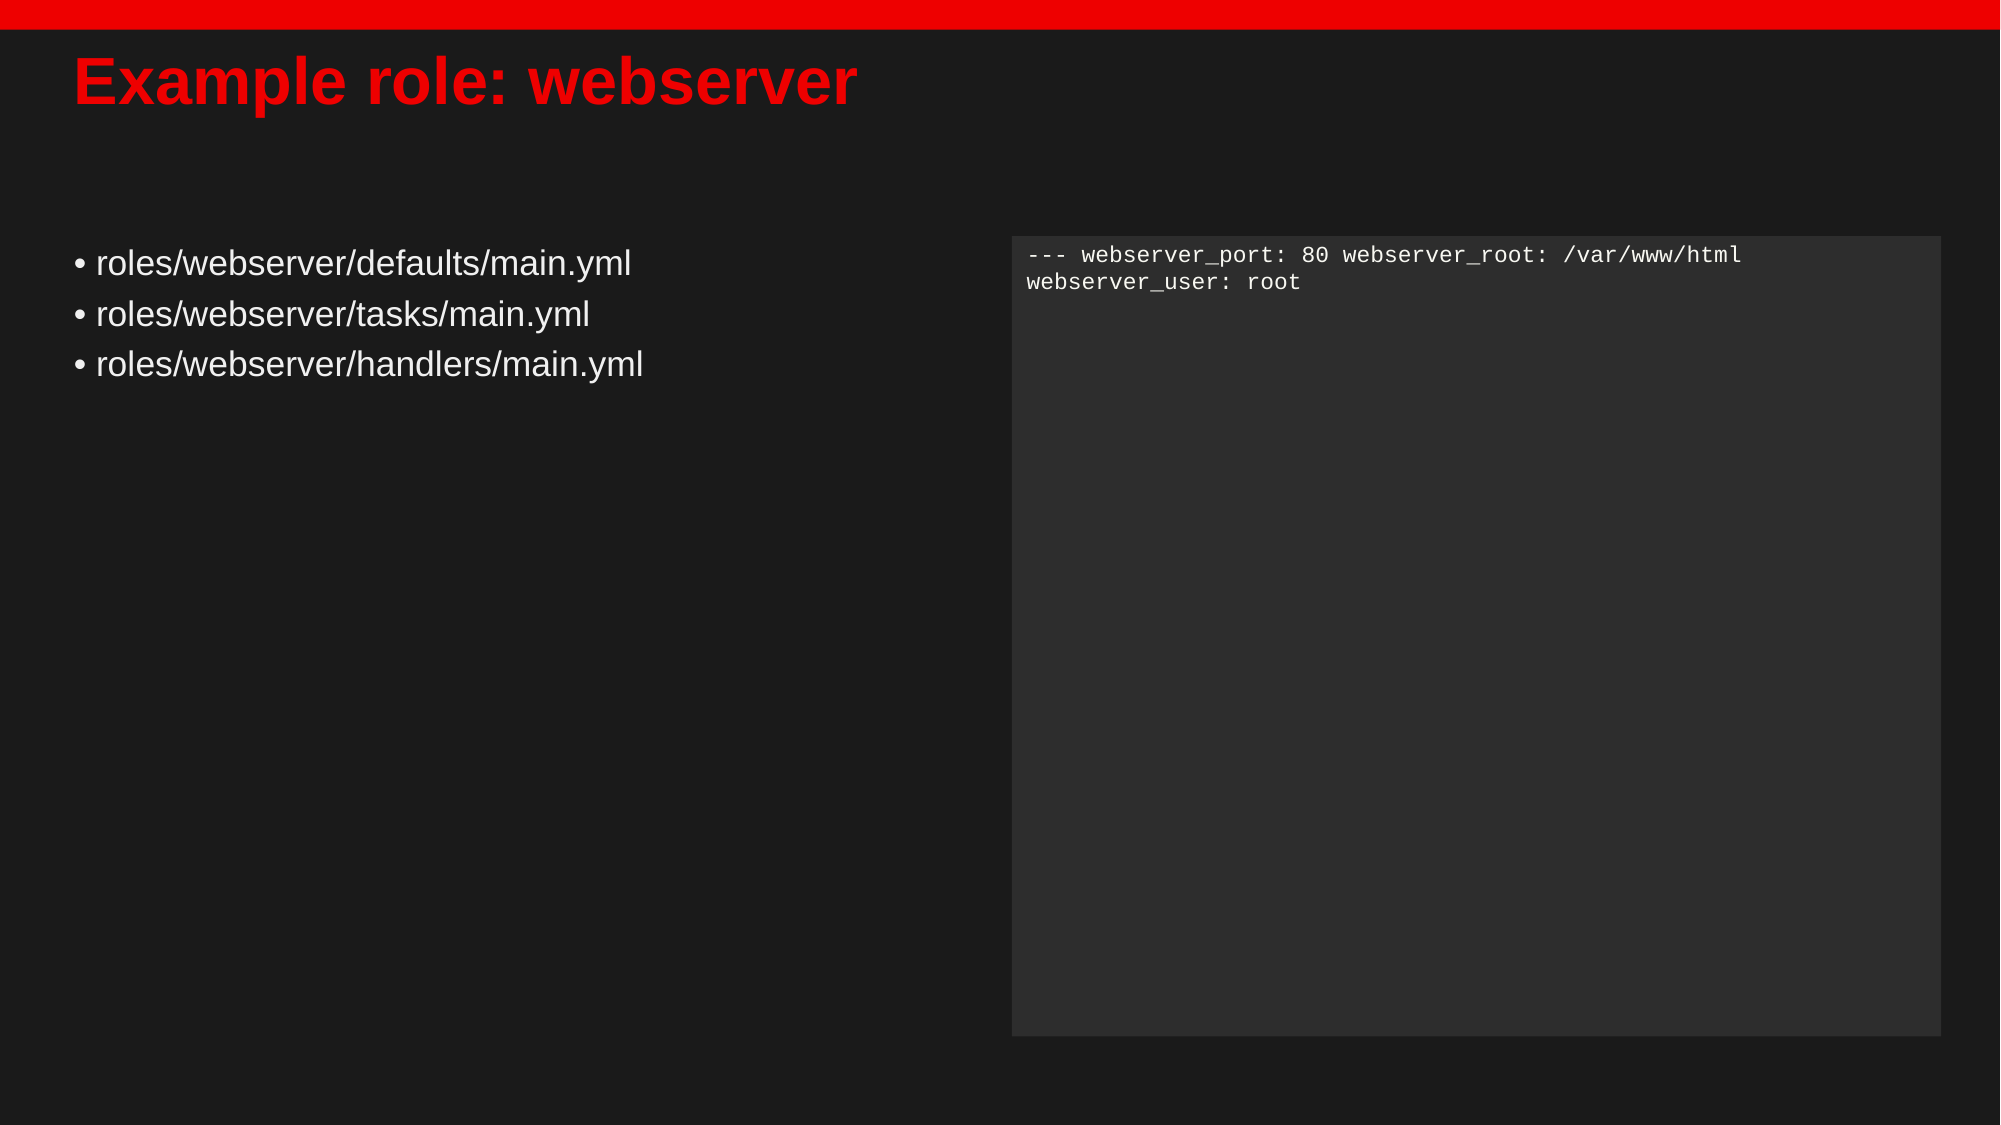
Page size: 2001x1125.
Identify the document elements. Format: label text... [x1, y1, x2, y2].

text_box • roles/webserver/defaults/main.yml • roles/webserver/tasks/main.yml • roles/webserver/handlers/main.yml [59, 236, 989, 1037]
text_box [0, 0, 2001, 30]
text_box --- webserver_port: 80 webserver_root: /var/www/html webserver_user: root [1011, 236, 1942, 1037]
text_box Example role: webserver [59, 36, 1942, 208]
